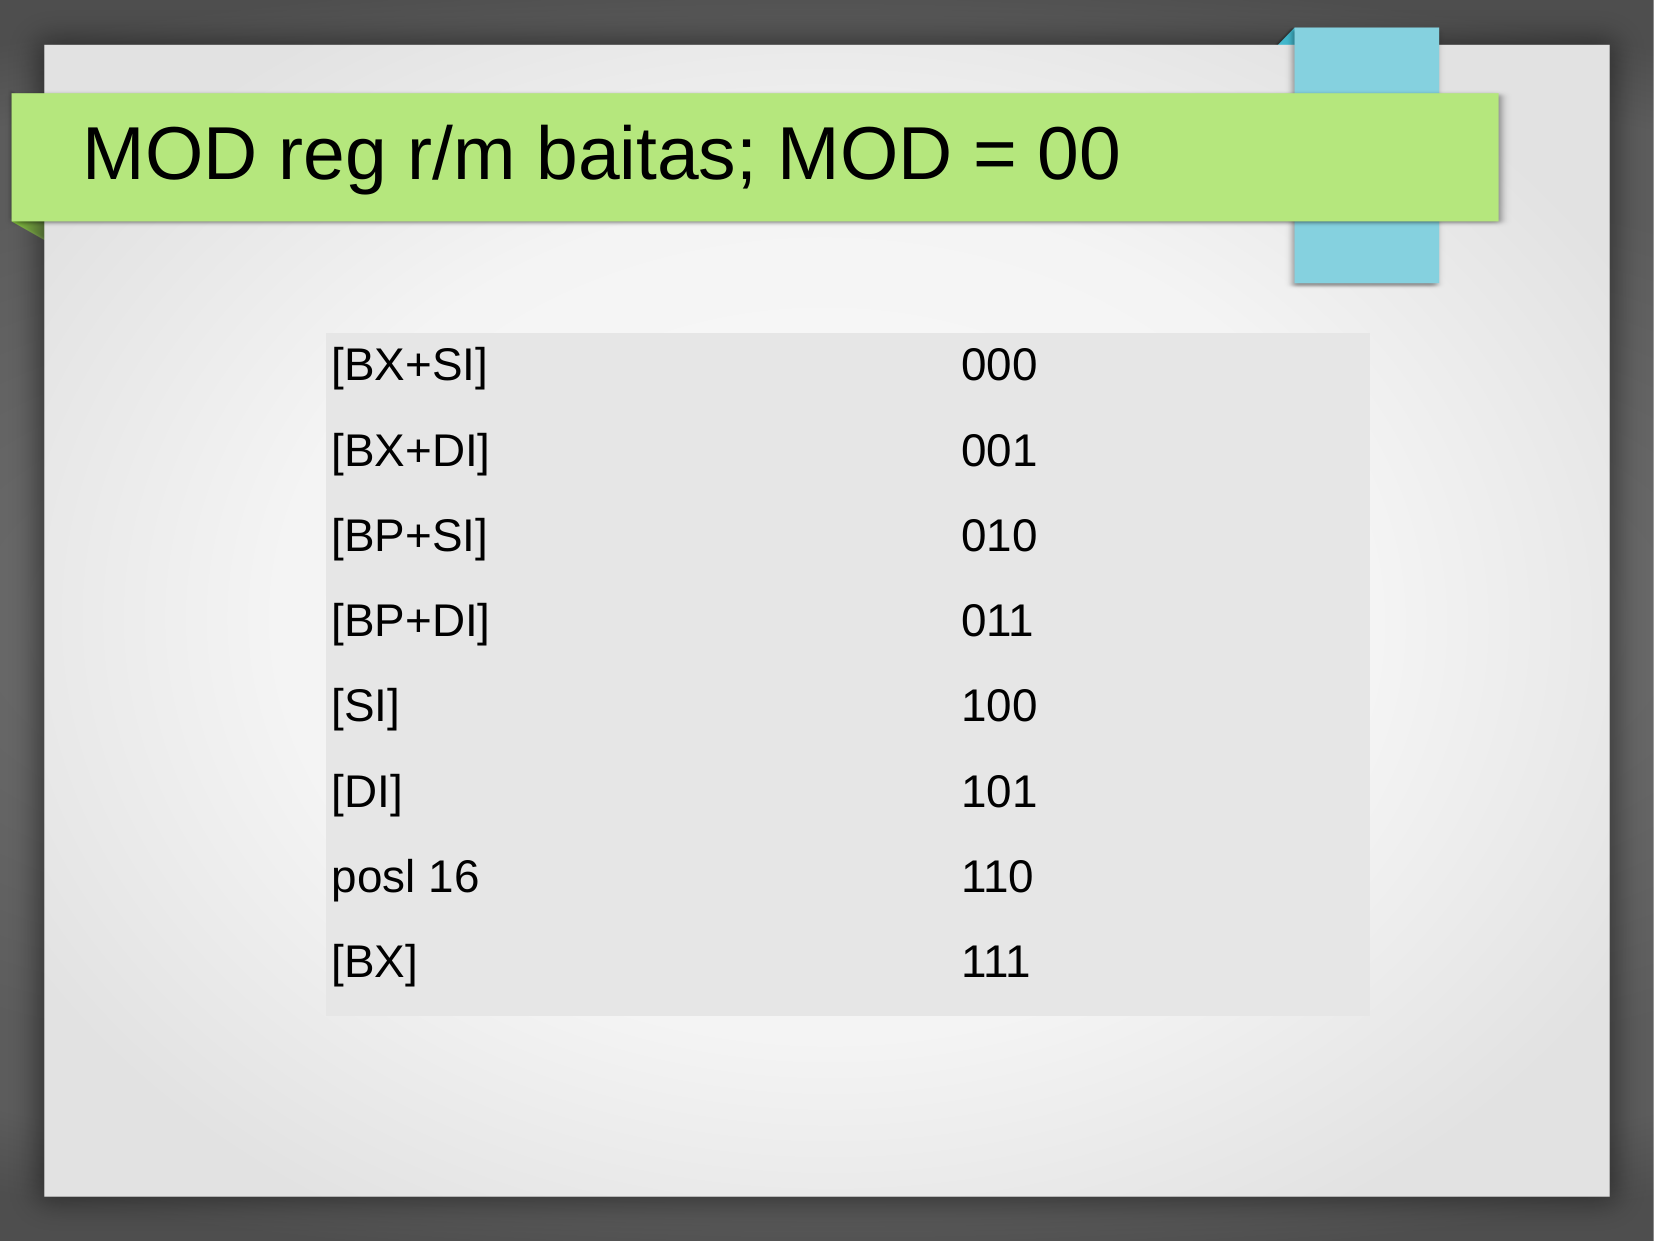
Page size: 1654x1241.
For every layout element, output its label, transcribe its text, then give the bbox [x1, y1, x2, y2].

table_cell [920, 589, 955, 674]
table_cell 010 [955, 504, 1370, 589]
table_cell 110 [955, 845, 1370, 930]
table_cell [920, 419, 955, 504]
table_cell [920, 504, 955, 589]
table_cell [920, 674, 955, 760]
title MOD reg r/m baitas; MOD = 00 [82, 94, 1264, 213]
table_cell 111 [955, 930, 1370, 1016]
table_cell [SI] [326, 674, 920, 760]
picture [0, 0, 1654, 1241]
table_header [920, 333, 955, 419]
table_header 000 [955, 333, 1370, 419]
table_cell [BP+SI] [326, 504, 920, 589]
table_cell 100 [955, 674, 1370, 760]
table_cell [920, 845, 955, 930]
table_cell [BX] [326, 930, 920, 1016]
table_cell 011 [955, 589, 1370, 674]
table_cell [DI] [326, 760, 920, 845]
table_cell [BP+DI] [326, 589, 920, 674]
table_cell [920, 760, 955, 845]
table_cell [BX+DI] [326, 419, 920, 504]
table_header [BX+SI] [326, 333, 920, 419]
table_cell 101 [955, 760, 1370, 845]
table_cell posl 16 [326, 845, 920, 930]
table_cell 001 [955, 419, 1370, 504]
table_cell [920, 930, 955, 1016]
